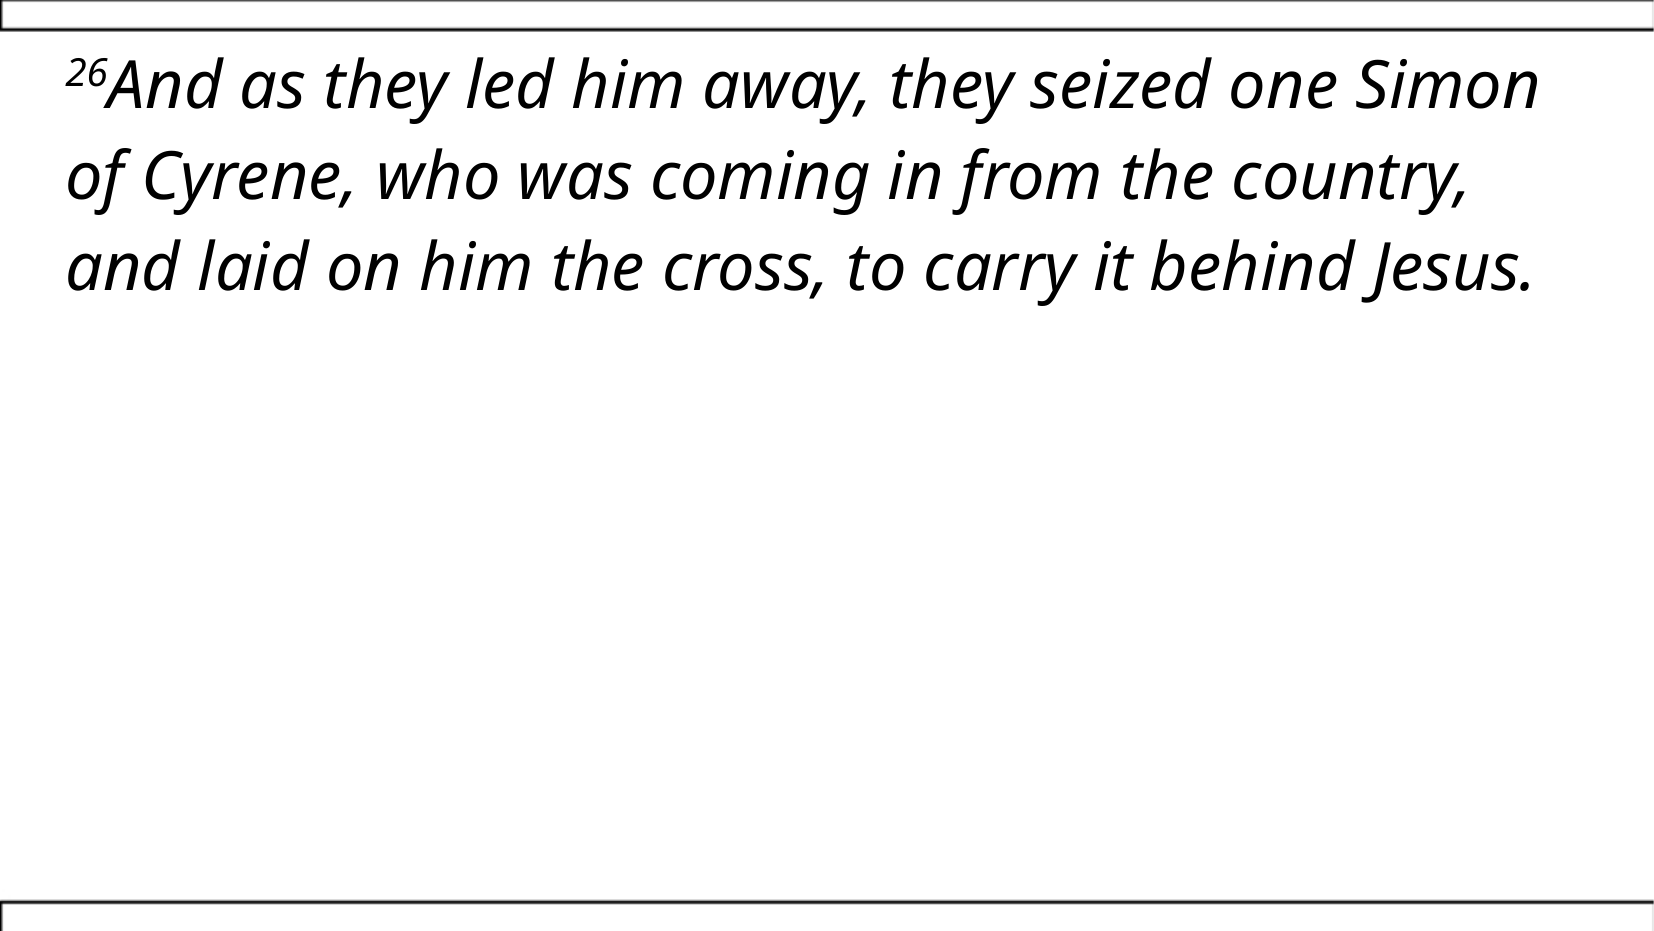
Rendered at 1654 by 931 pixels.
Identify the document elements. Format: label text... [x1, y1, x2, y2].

text_box 26And as they led him away, they seized one Simon of Cyrene, who was coming in from the country, and laid on him the cross, to carry it behind Jesus. [50, 30, 1596, 406]
picture [0, 0, 1654, 931]
